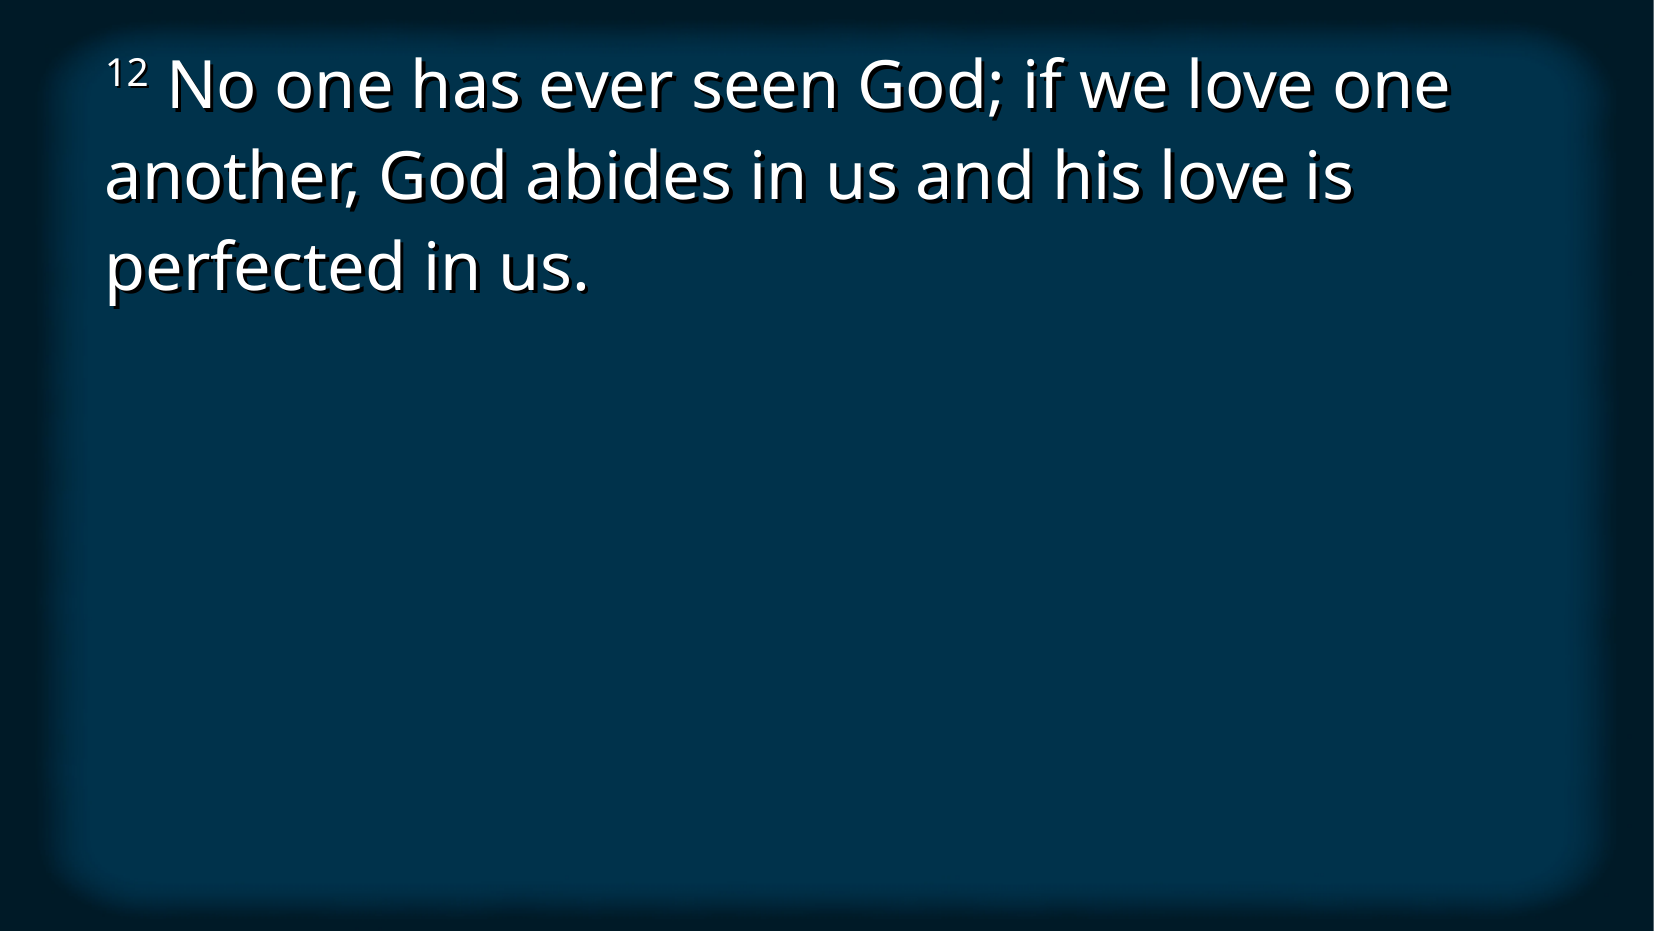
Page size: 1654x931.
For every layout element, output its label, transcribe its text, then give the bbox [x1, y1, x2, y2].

picture [0, 0, 1654, 931]
text_box 12 No one has ever seen God; if we love one another, God abides in us and his love is perfected in us. [90, 30, 1561, 400]
